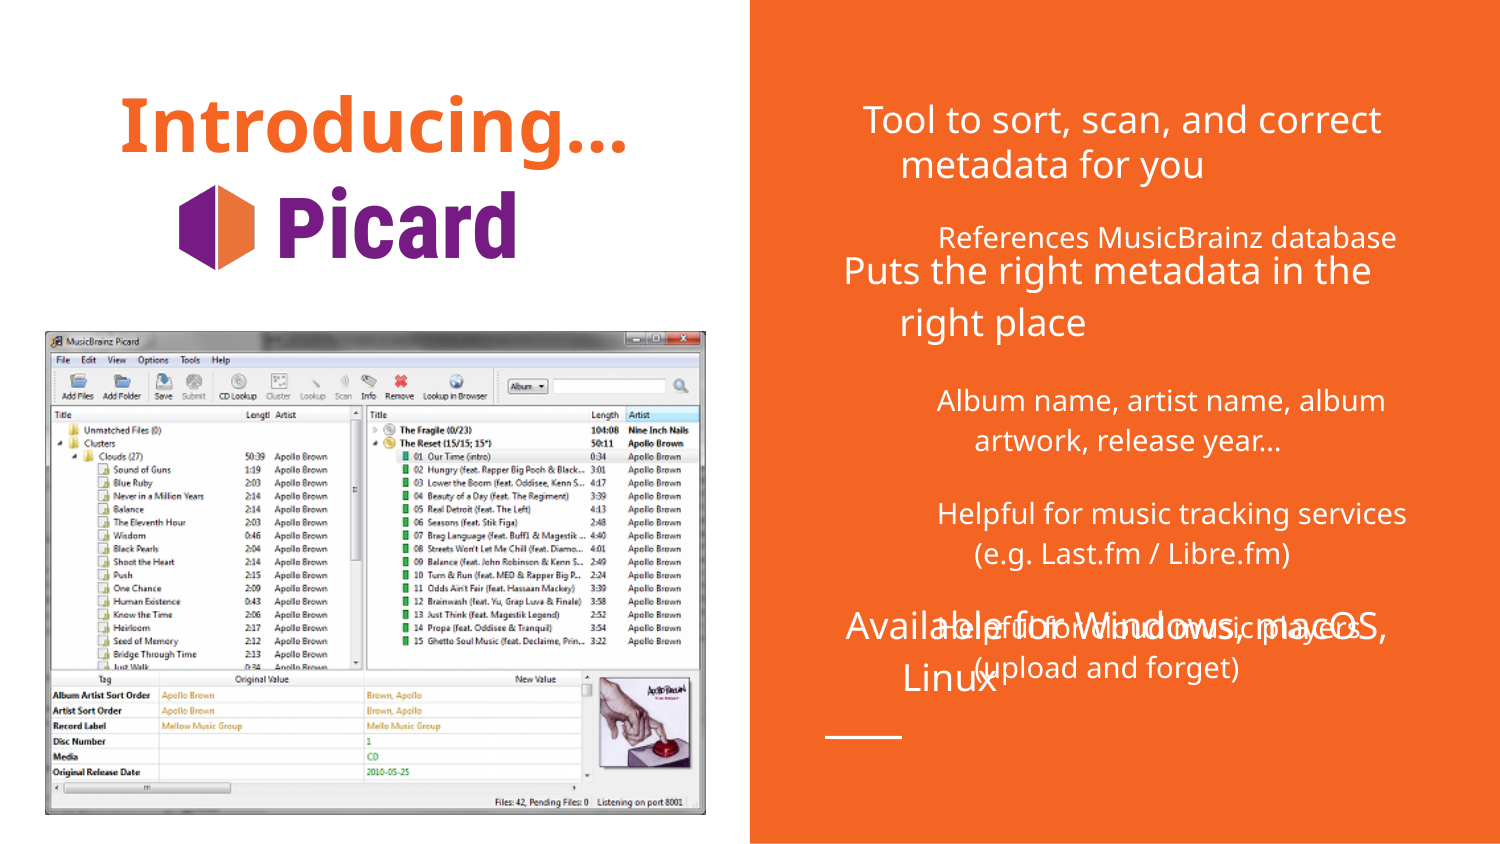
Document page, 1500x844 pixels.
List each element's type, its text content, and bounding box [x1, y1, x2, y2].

text_box Puts the right metadata in the right place Album name, artist name, album artwork, release year… Helpful for music tracking services (e.g. Last.fm / Libre.fm) Helpful for cloud music players (upload and forget) [809, 225, 1439, 592]
text_box Available for Windows, macOS, Linux [811, 580, 1442, 700]
picture [173, 182, 519, 273]
picture [45, 331, 706, 815]
title Introducing… [43, 0, 708, 183]
list Tool to sort, scan, and correct metadata for you References MusicBrainz database [810, 93, 1440, 258]
